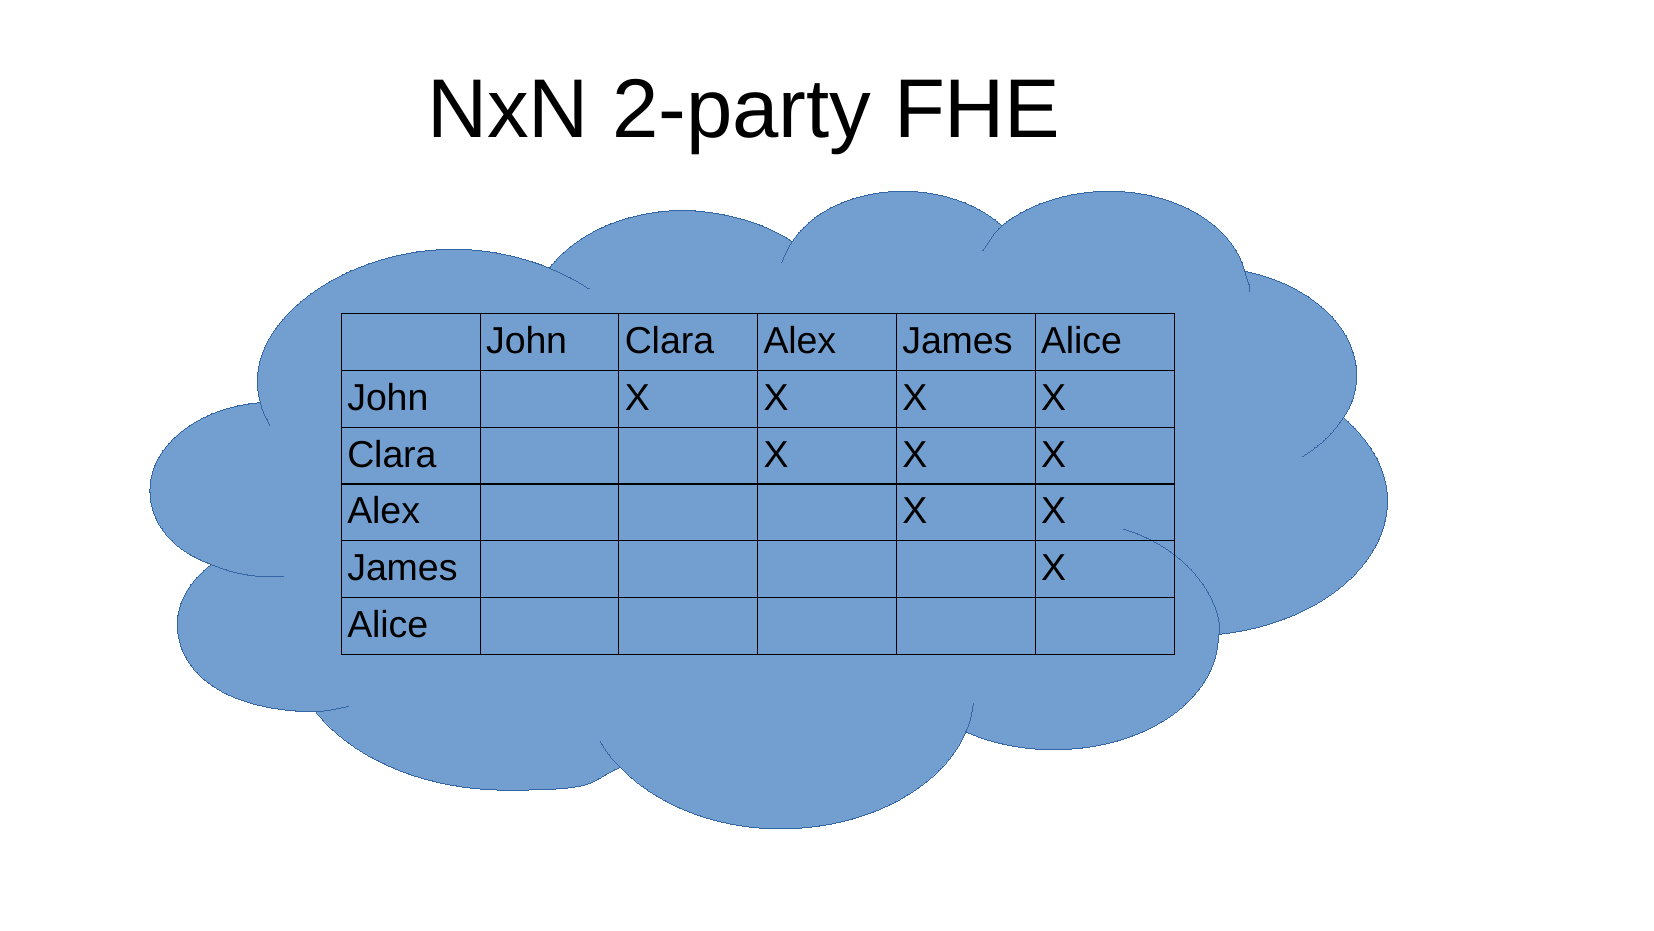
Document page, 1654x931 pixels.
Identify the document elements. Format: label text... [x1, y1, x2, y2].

table_cell X [619, 371, 757, 427]
text_box [149, 191, 1388, 829]
table_cell [481, 371, 618, 427]
table_cell [758, 485, 896, 540]
table_cell [481, 541, 618, 597]
table_cell [619, 485, 757, 540]
table_cell John [342, 371, 480, 427]
table_cell X [758, 371, 896, 427]
table_header James [897, 314, 1035, 370]
table_cell X [1036, 485, 1174, 540]
table_cell [897, 541, 1035, 597]
table_cell [758, 541, 896, 597]
table_cell [481, 598, 618, 654]
table_cell X [1036, 428, 1174, 483]
table_header John [481, 314, 618, 370]
text_box NxN 2-party FHE [412, 55, 1076, 164]
table_cell Alice [342, 598, 480, 654]
table_cell X [897, 371, 1035, 427]
table_cell James [342, 541, 480, 597]
table_cell [619, 598, 757, 654]
table_cell X [1036, 371, 1174, 427]
table_cell X [758, 428, 896, 483]
table_cell X [897, 428, 1035, 483]
table_cell [897, 598, 1035, 654]
table_cell X [897, 485, 1035, 540]
table_cell X [1036, 541, 1174, 597]
table_header Alex [758, 314, 896, 370]
table_header [342, 314, 480, 370]
table_cell [619, 541, 757, 597]
table_cell [619, 428, 757, 483]
table_cell [1036, 598, 1174, 654]
table_header Alice [1036, 314, 1174, 370]
table_cell [758, 598, 896, 654]
table_cell [481, 485, 618, 540]
table_cell Clara [342, 428, 480, 483]
table_cell Alex [342, 485, 480, 540]
table_cell [481, 428, 618, 483]
table_header Clara [619, 314, 757, 370]
